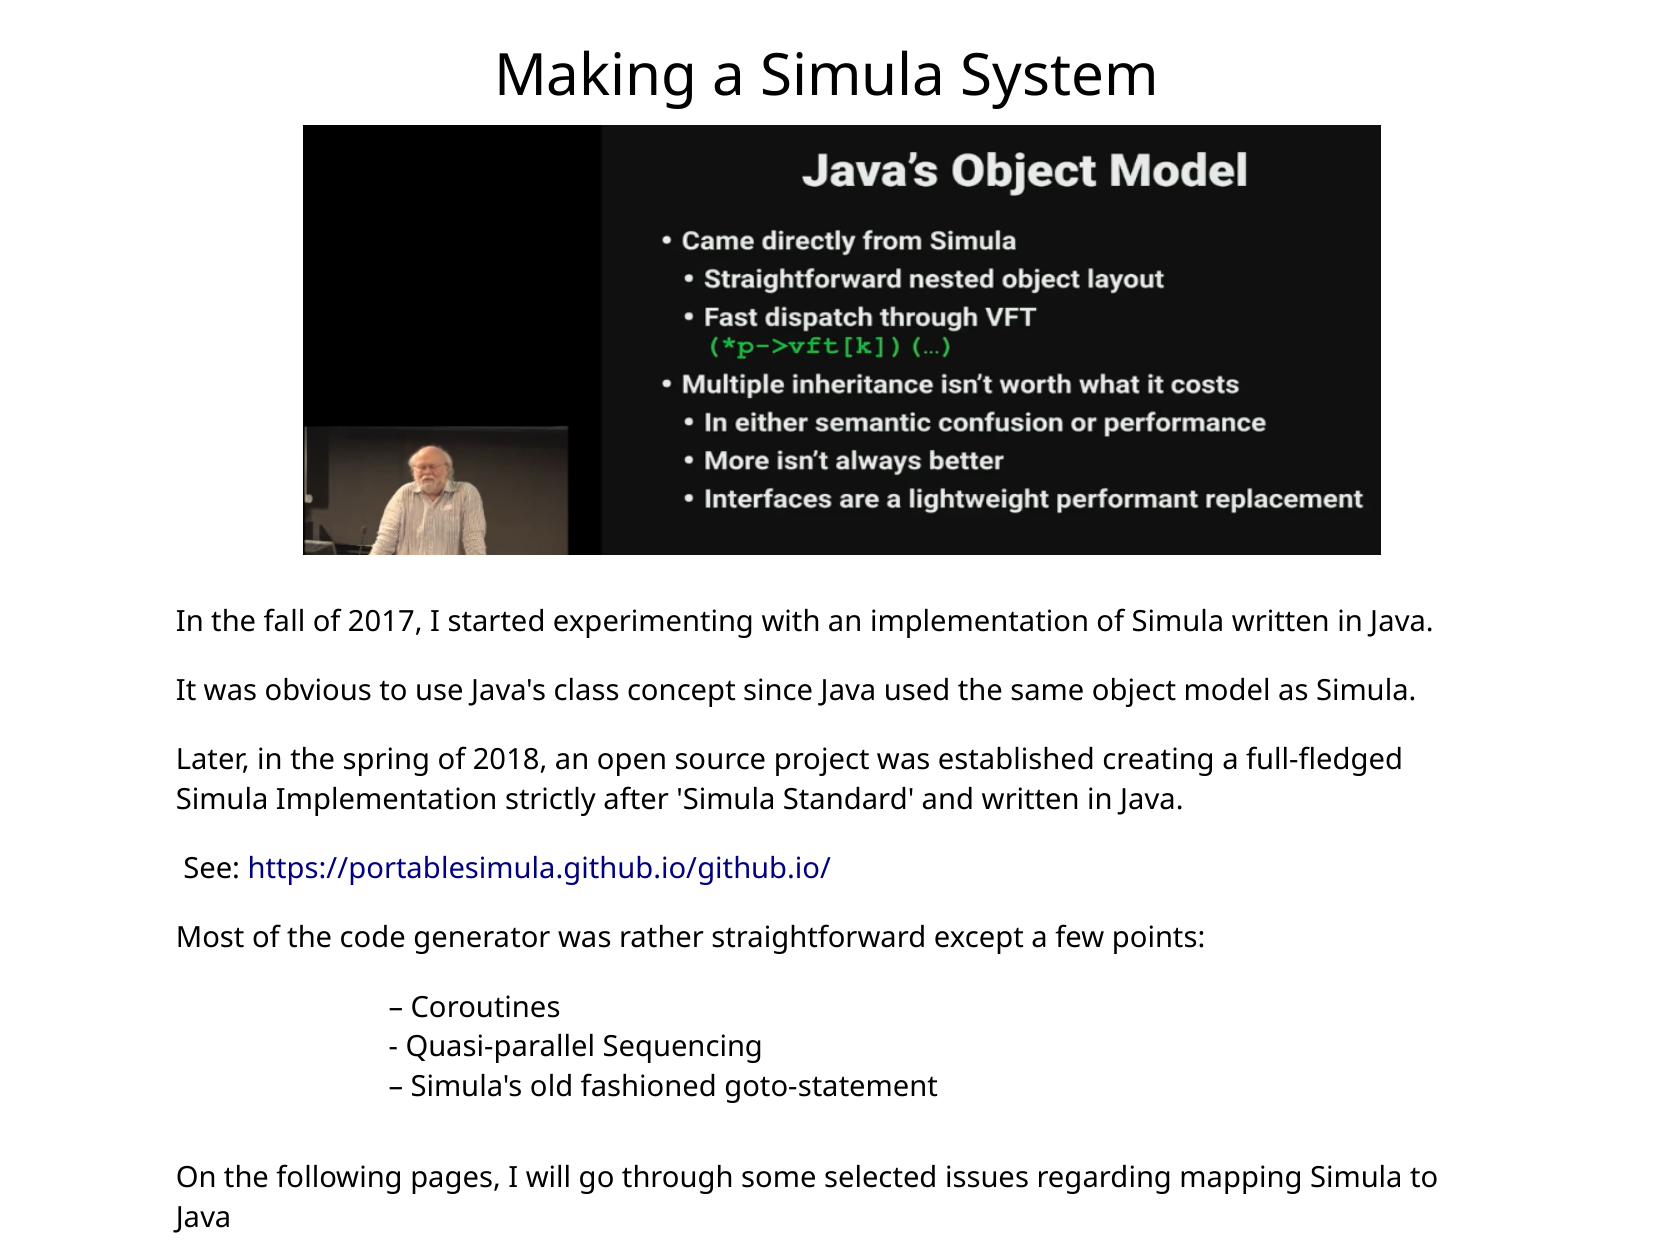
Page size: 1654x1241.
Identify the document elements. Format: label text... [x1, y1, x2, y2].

title Making a Simula System [82, 15, 1571, 131]
list In the fall of 2017, I started experimenting with an implementation of Simula written in Java. It was obvious to use Java's class concept since Java used the same object model as Simula. Later, in the spring of 2018, an open source project was established creating a full-fledged Simula Implementation strictly after 'Simula Standard' and written in Java. See: https://portablesimula.github.io/github.io/ Most of the code generator was rather straightforward except a few points: – Coroutines - Quasi-parallel Sequencing – Simula's old fashioned goto-statement On the following pages, I will go through some selected issues regarding mapping Simula to Java [105, 600, 1501, 1208]
picture [303, 125, 1381, 556]
